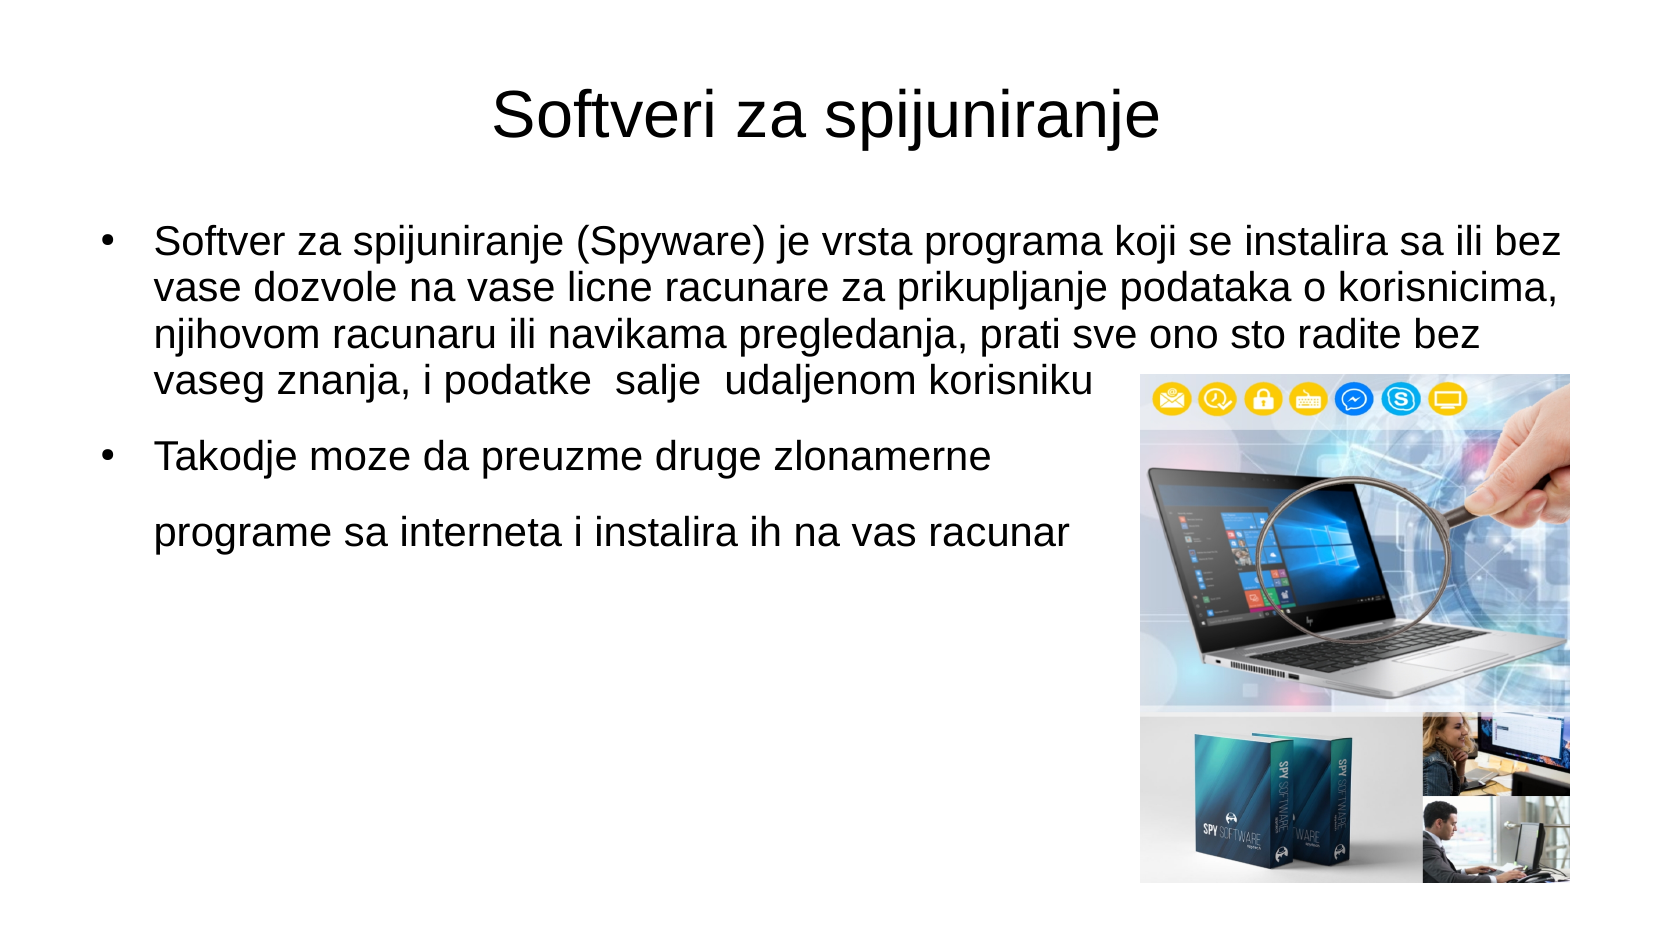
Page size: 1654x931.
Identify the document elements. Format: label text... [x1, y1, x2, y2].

list Softver za spijuniranje (Spyware) je vrsta programa koji se instalira sa ili bez vase dozvole na vase licne racunare za prikupljanje podataka o korisnicima, njihovom racunaru ili navikama pregledanja, prati sve ono sto radite bez vaseg znanja, i podatke salje udaljenom korisniku Takodje moze da preuzme druge zlonamerne programe sa interneta i instalira ih na vas racunar [82, 217, 1571, 758]
title Softveri za spijuniranje [82, 37, 1571, 193]
picture [1140, 374, 1570, 883]
